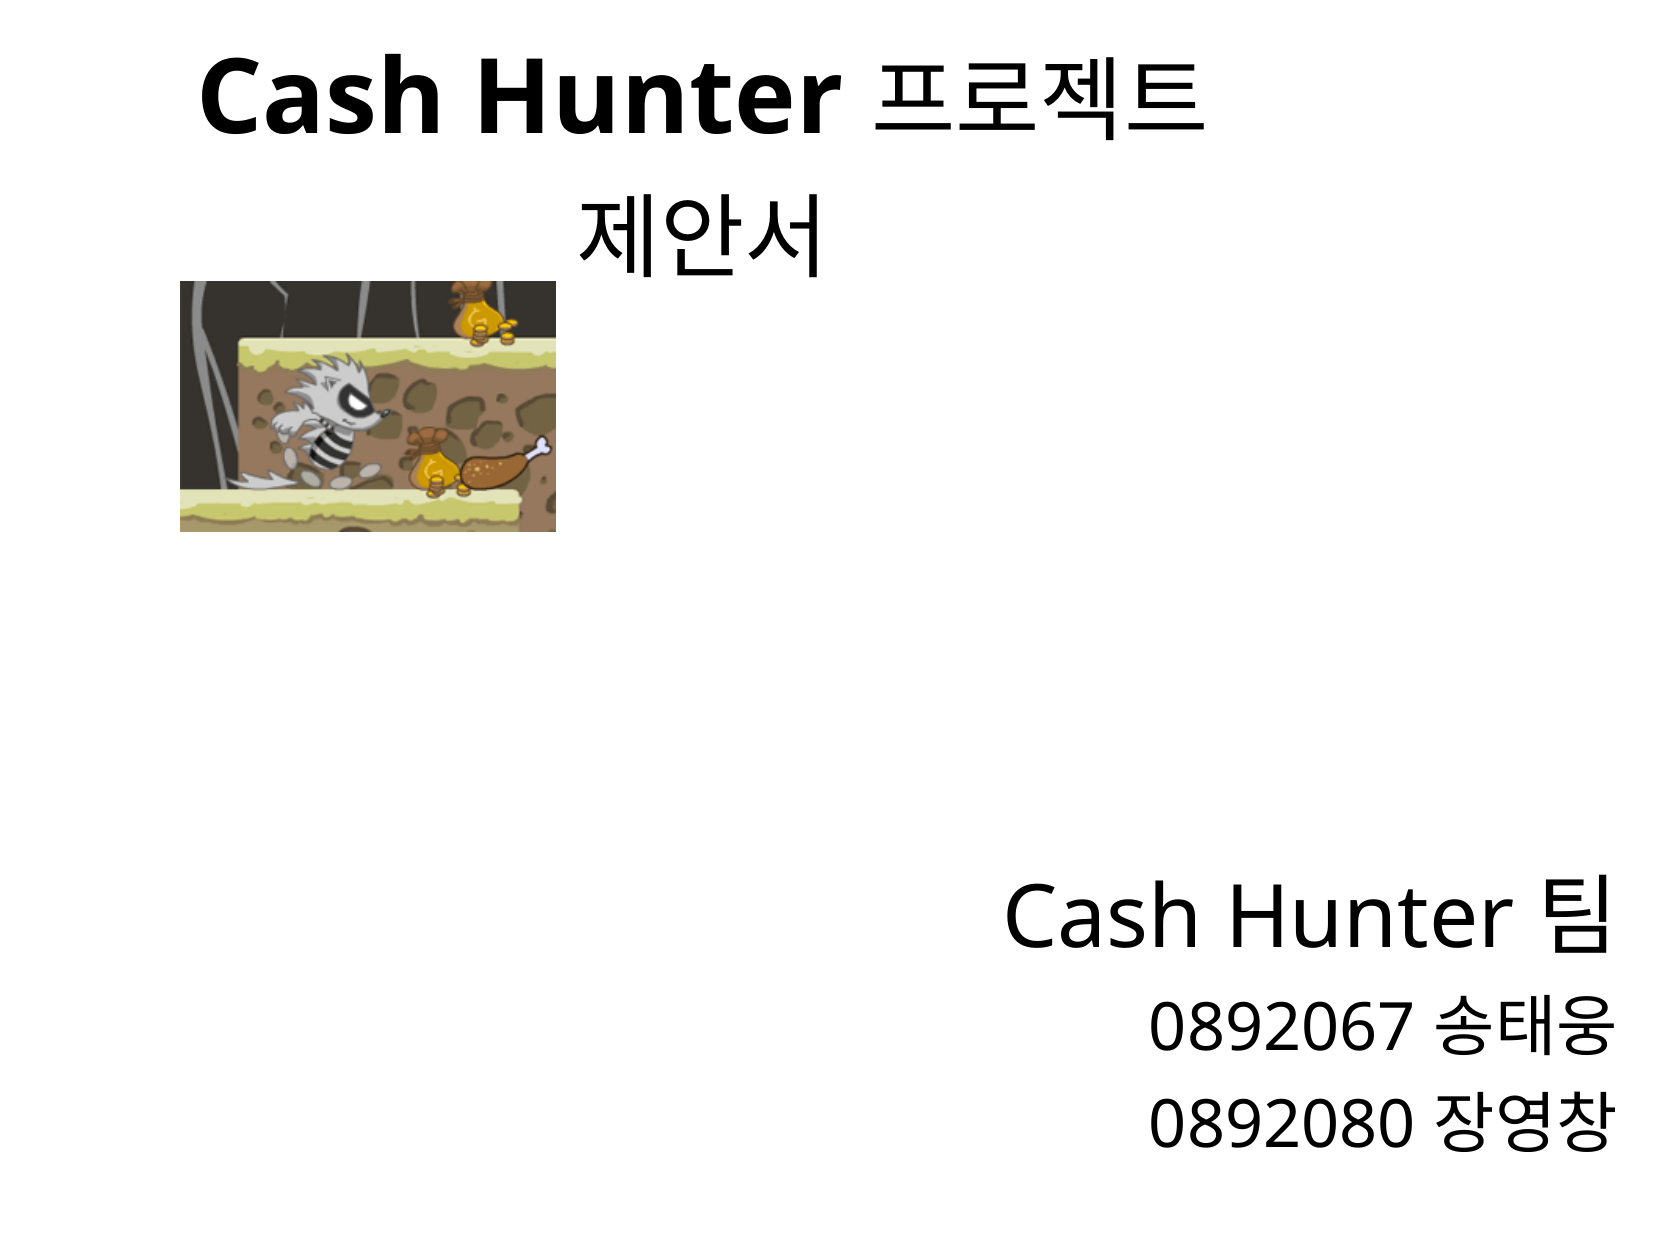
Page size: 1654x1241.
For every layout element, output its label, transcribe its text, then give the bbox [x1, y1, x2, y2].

picture [180, 281, 556, 532]
subtitle Cash Hunter 팀 0892067 송태웅 0892080 장영창 [163, 556, 1619, 1241]
title Cash Hunter 프로젝트 제안서 [70, 96, 1335, 223]
